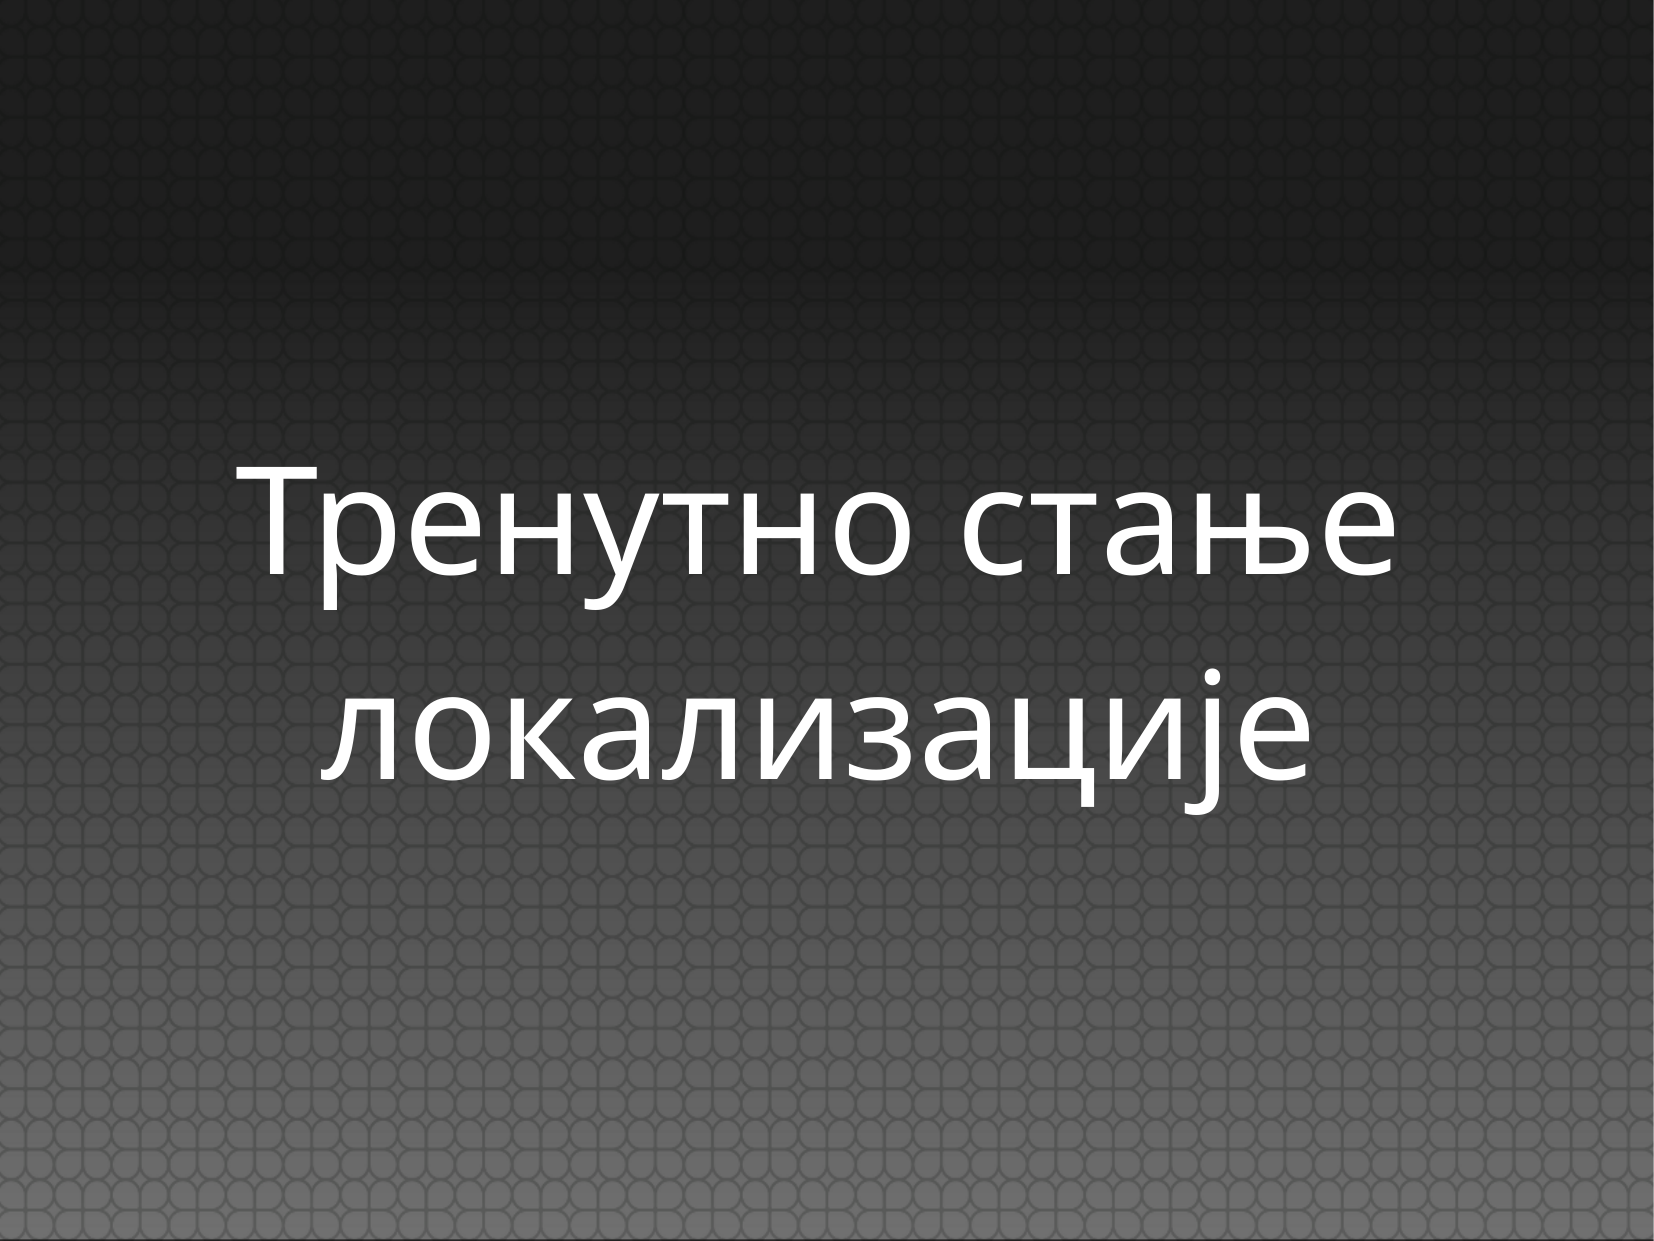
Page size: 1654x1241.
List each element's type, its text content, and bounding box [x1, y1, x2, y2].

picture [0, 0, 1654, 1241]
title Тренутно стање локализације [75, 430, 1564, 808]
